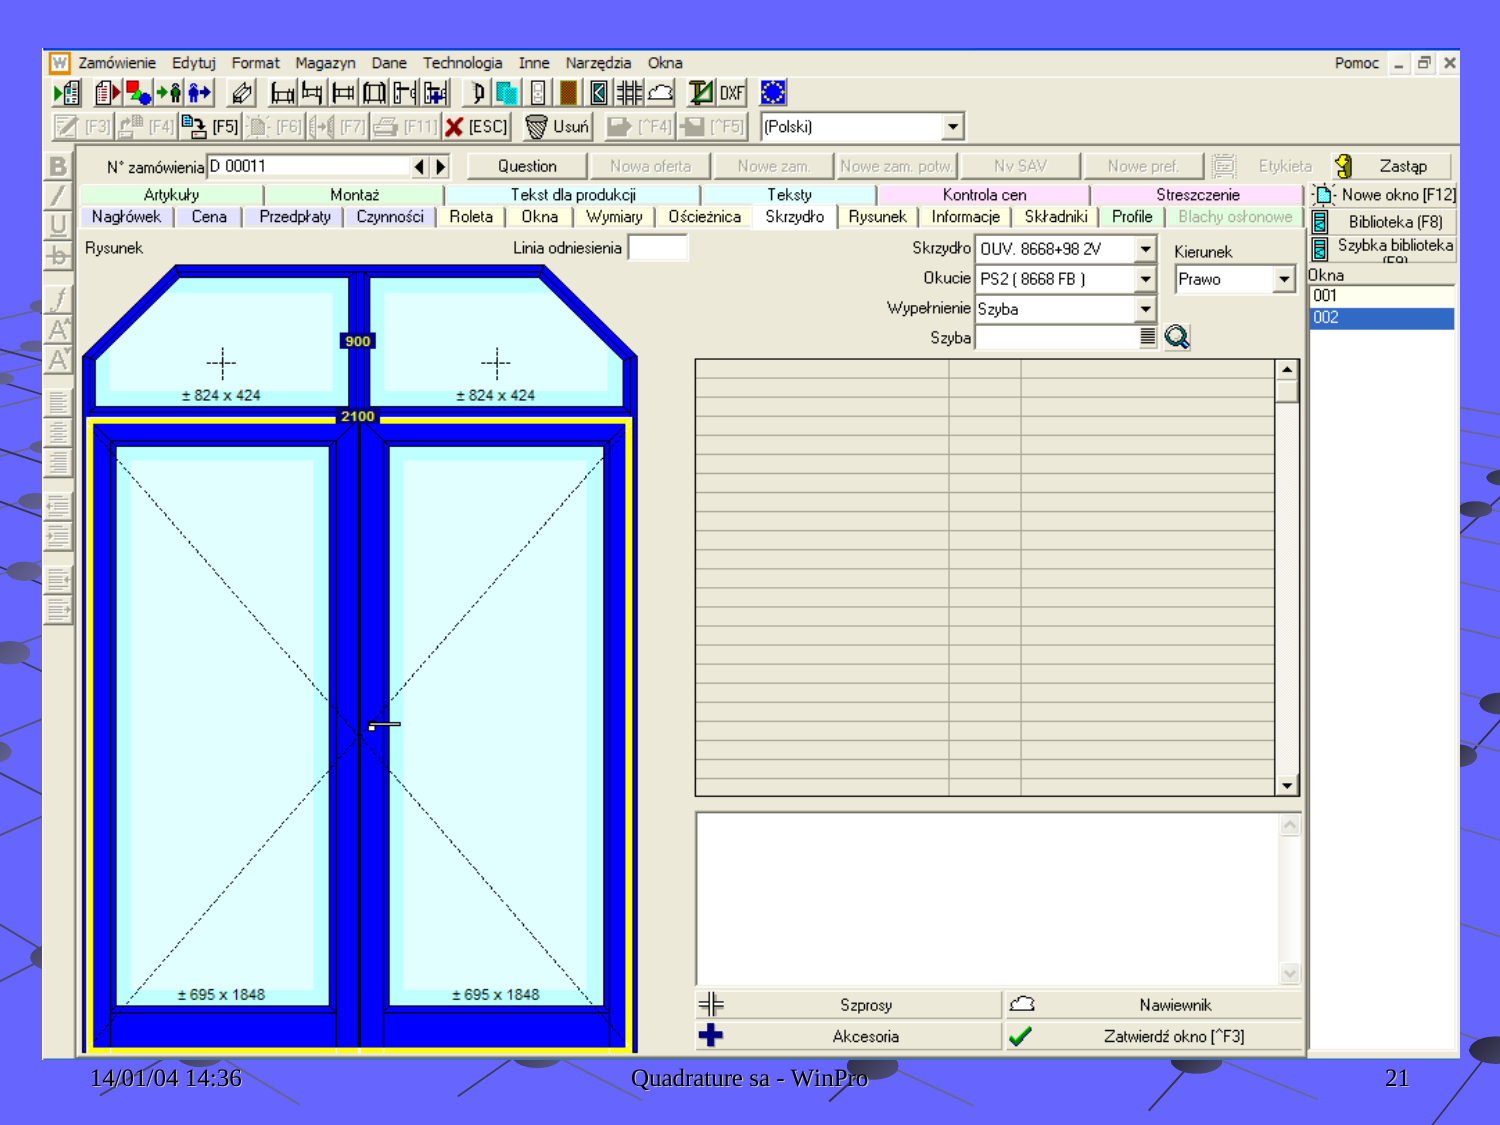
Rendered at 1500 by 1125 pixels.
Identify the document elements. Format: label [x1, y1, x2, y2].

picture [42, 48, 1460, 1060]
